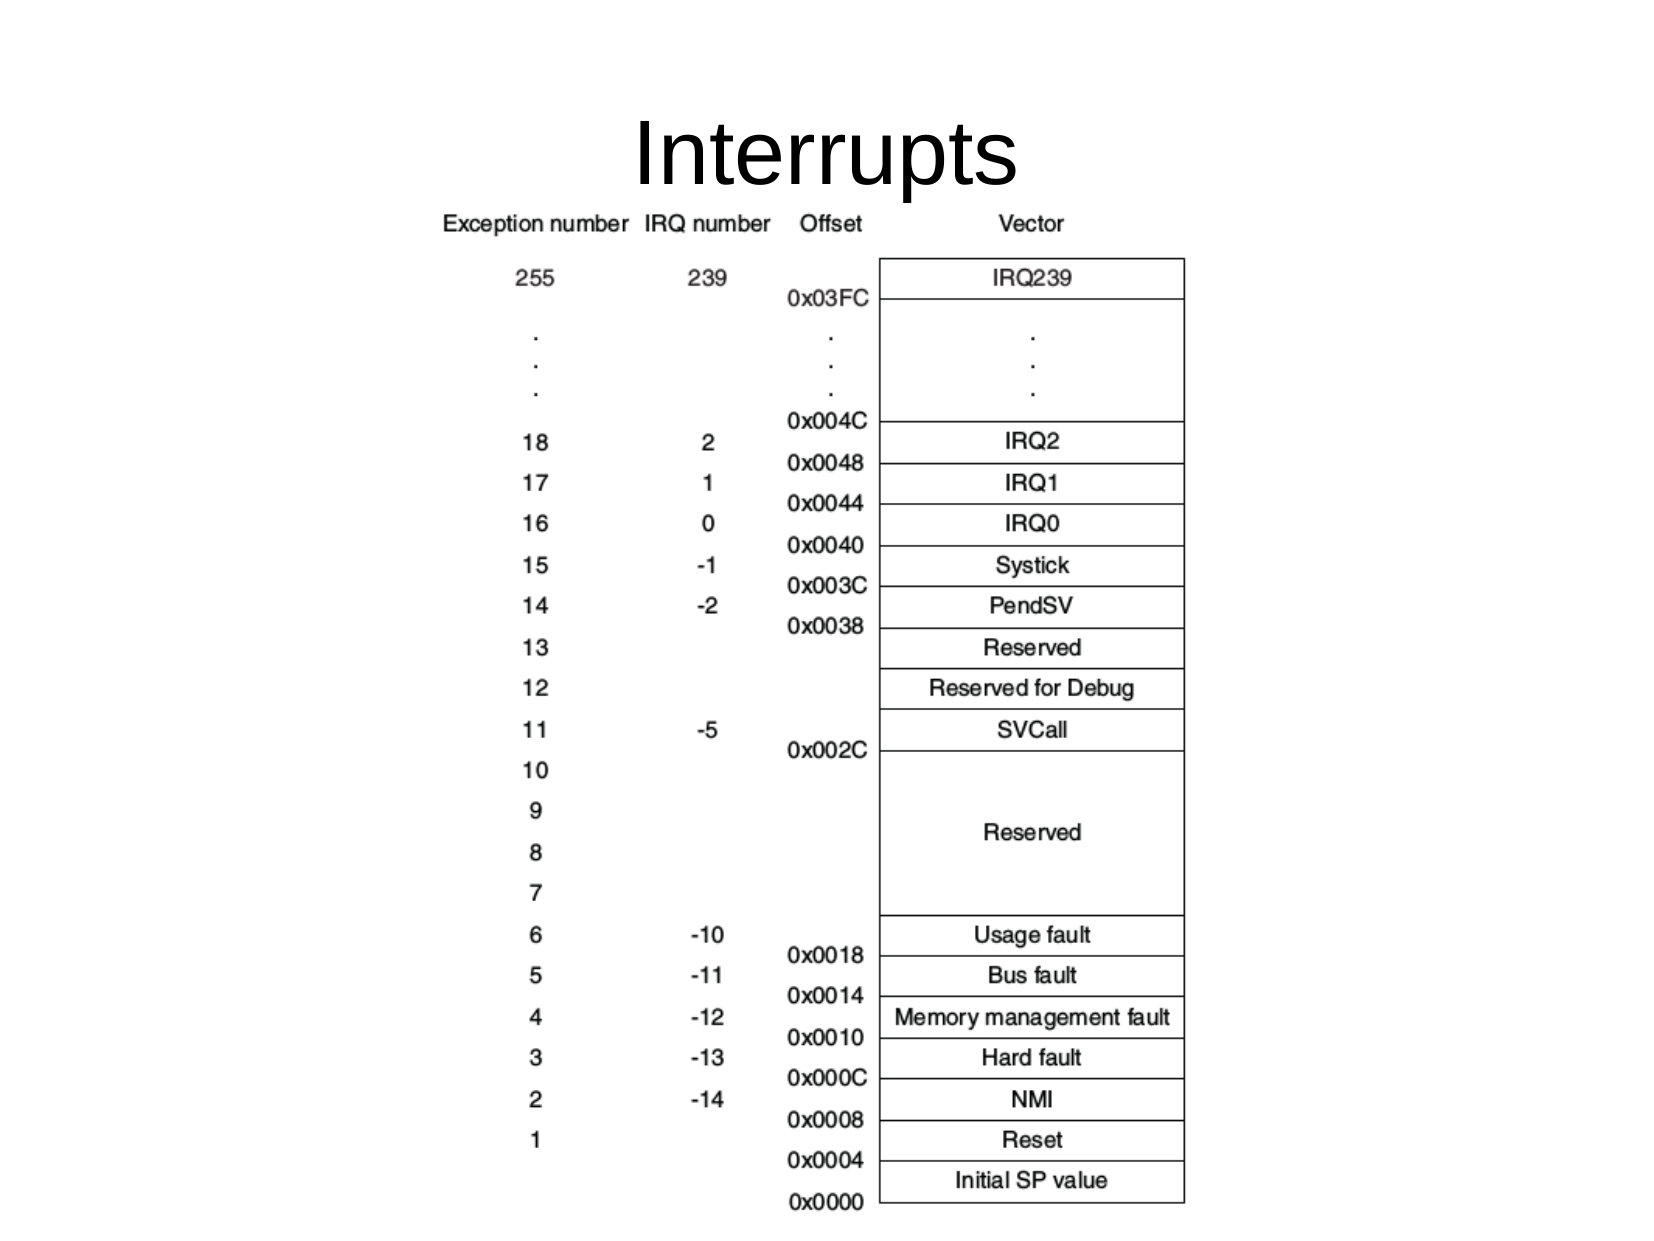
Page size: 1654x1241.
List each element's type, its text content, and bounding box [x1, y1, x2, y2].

picture [435, 210, 1218, 1221]
title Interrupts [82, 49, 1571, 257]
